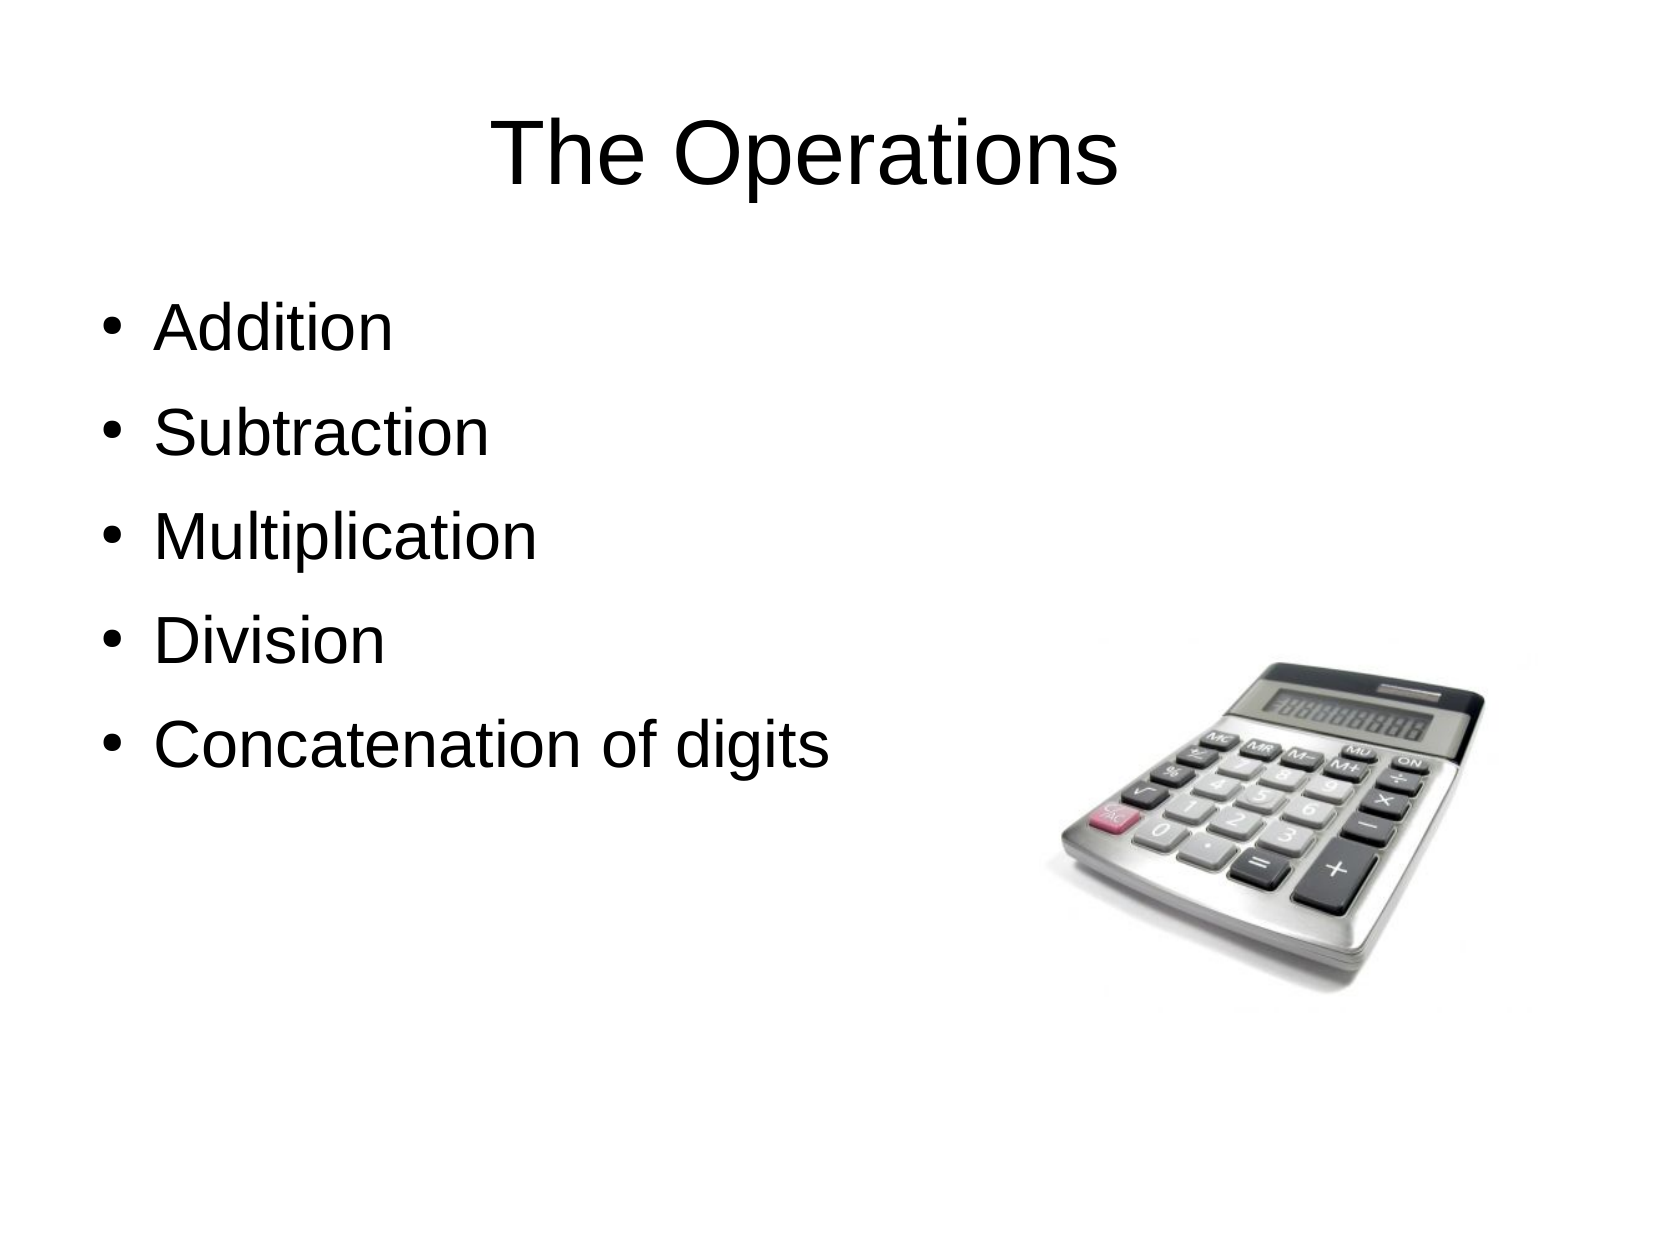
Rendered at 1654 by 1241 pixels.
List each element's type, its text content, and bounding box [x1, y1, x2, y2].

picture [1039, 599, 1538, 1013]
list Addition Subtraction Multiplication Division Concatenation of digits [82, 290, 1571, 1109]
title The Operations [82, 49, 1571, 257]
